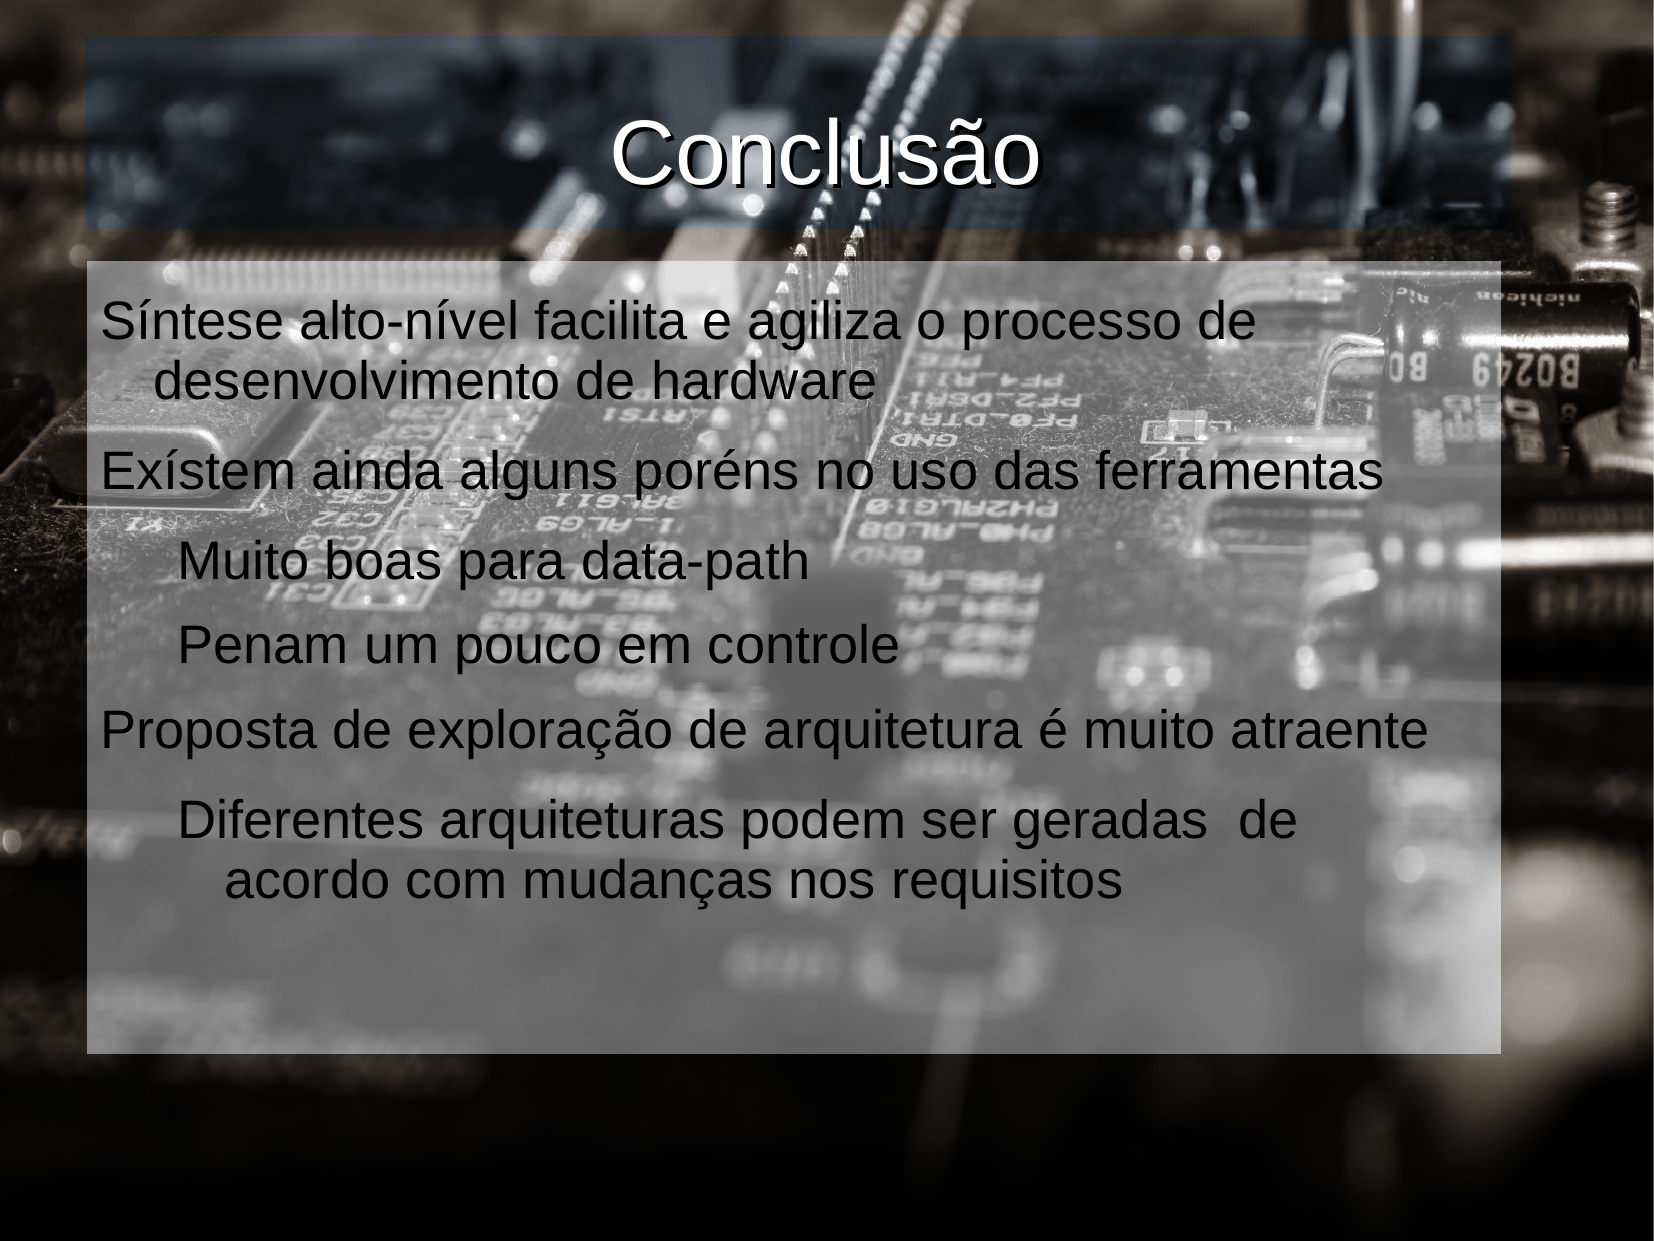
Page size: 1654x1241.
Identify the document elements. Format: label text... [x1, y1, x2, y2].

picture [0, 0, 1654, 1241]
list Síntese alto-nível facilita e agiliza o processo de desenvolvimento de hardware Exístem ainda alguns poréns no uso das ferramentas Muito boas para data-path Penam um pouco em controle Proposta de exploração de arquitetura é muito atraente Diferentes arquiteturas podem ser geradas de acordo com mudanças nos requisitos [82, 290, 1571, 1094]
title Conclusão [82, 56, 1571, 250]
